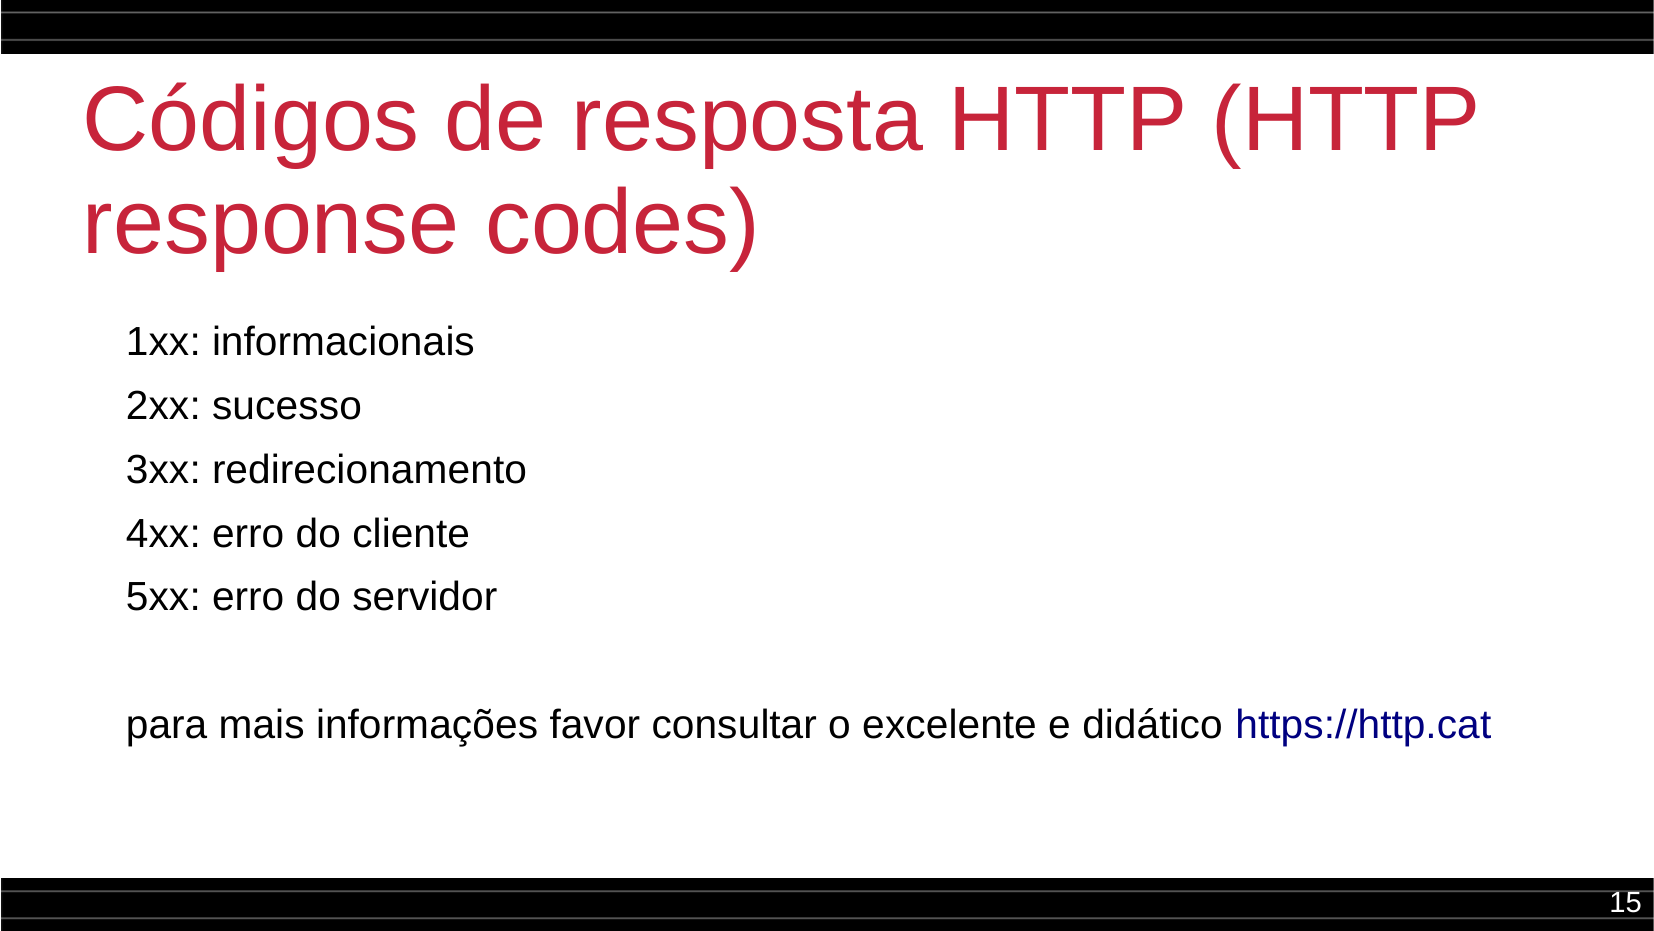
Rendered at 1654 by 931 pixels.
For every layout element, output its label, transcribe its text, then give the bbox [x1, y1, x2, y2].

picture [1, 878, 1654, 931]
list 1xx: informacionais 2xx: sucesso 3xx: redirecionamento 4xx: erro do cliente 5xx: erro do servidor para mais informações favor consultar o excelente e didático https://http.cat [82, 318, 1571, 758]
picture [1, 0, 1654, 54]
title Códigos de resposta HTTP (HTTP response codes) [82, 67, 1571, 273]
